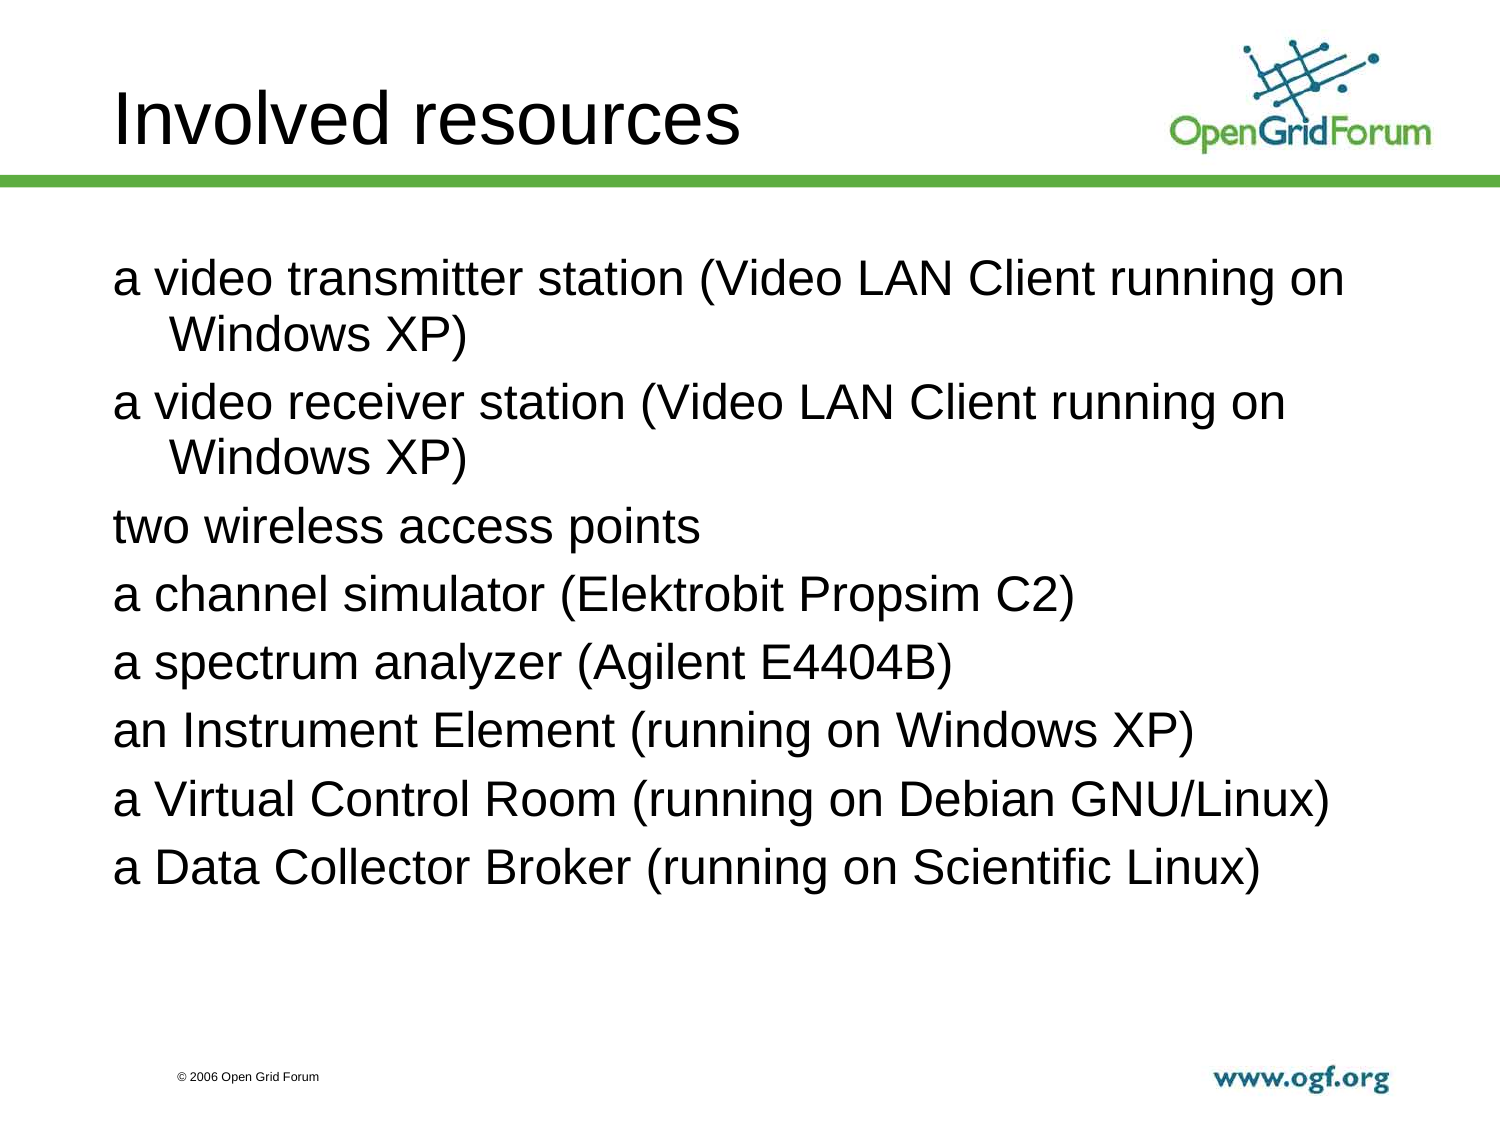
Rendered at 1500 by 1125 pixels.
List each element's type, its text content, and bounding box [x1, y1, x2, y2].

title Involved resources [112, 23, 1388, 215]
list a video transmitter station (Video LAN Client running on Windows XP) a video receiver station (Video LAN Client running on Windows XP) two wireless access points a channel simulator (Elektrobit Propsim C2) a spectrum analyzer (Agilent E4404B) an Instrument Element (running on Windows XP) a Virtual Control Room (running on Debian GNU/Linux) a Data Collector Broker (running on Scientific Linux) [112, 249, 1388, 931]
picture [0, 188, 1500, 1125]
picture [0, 0, 1500, 174]
